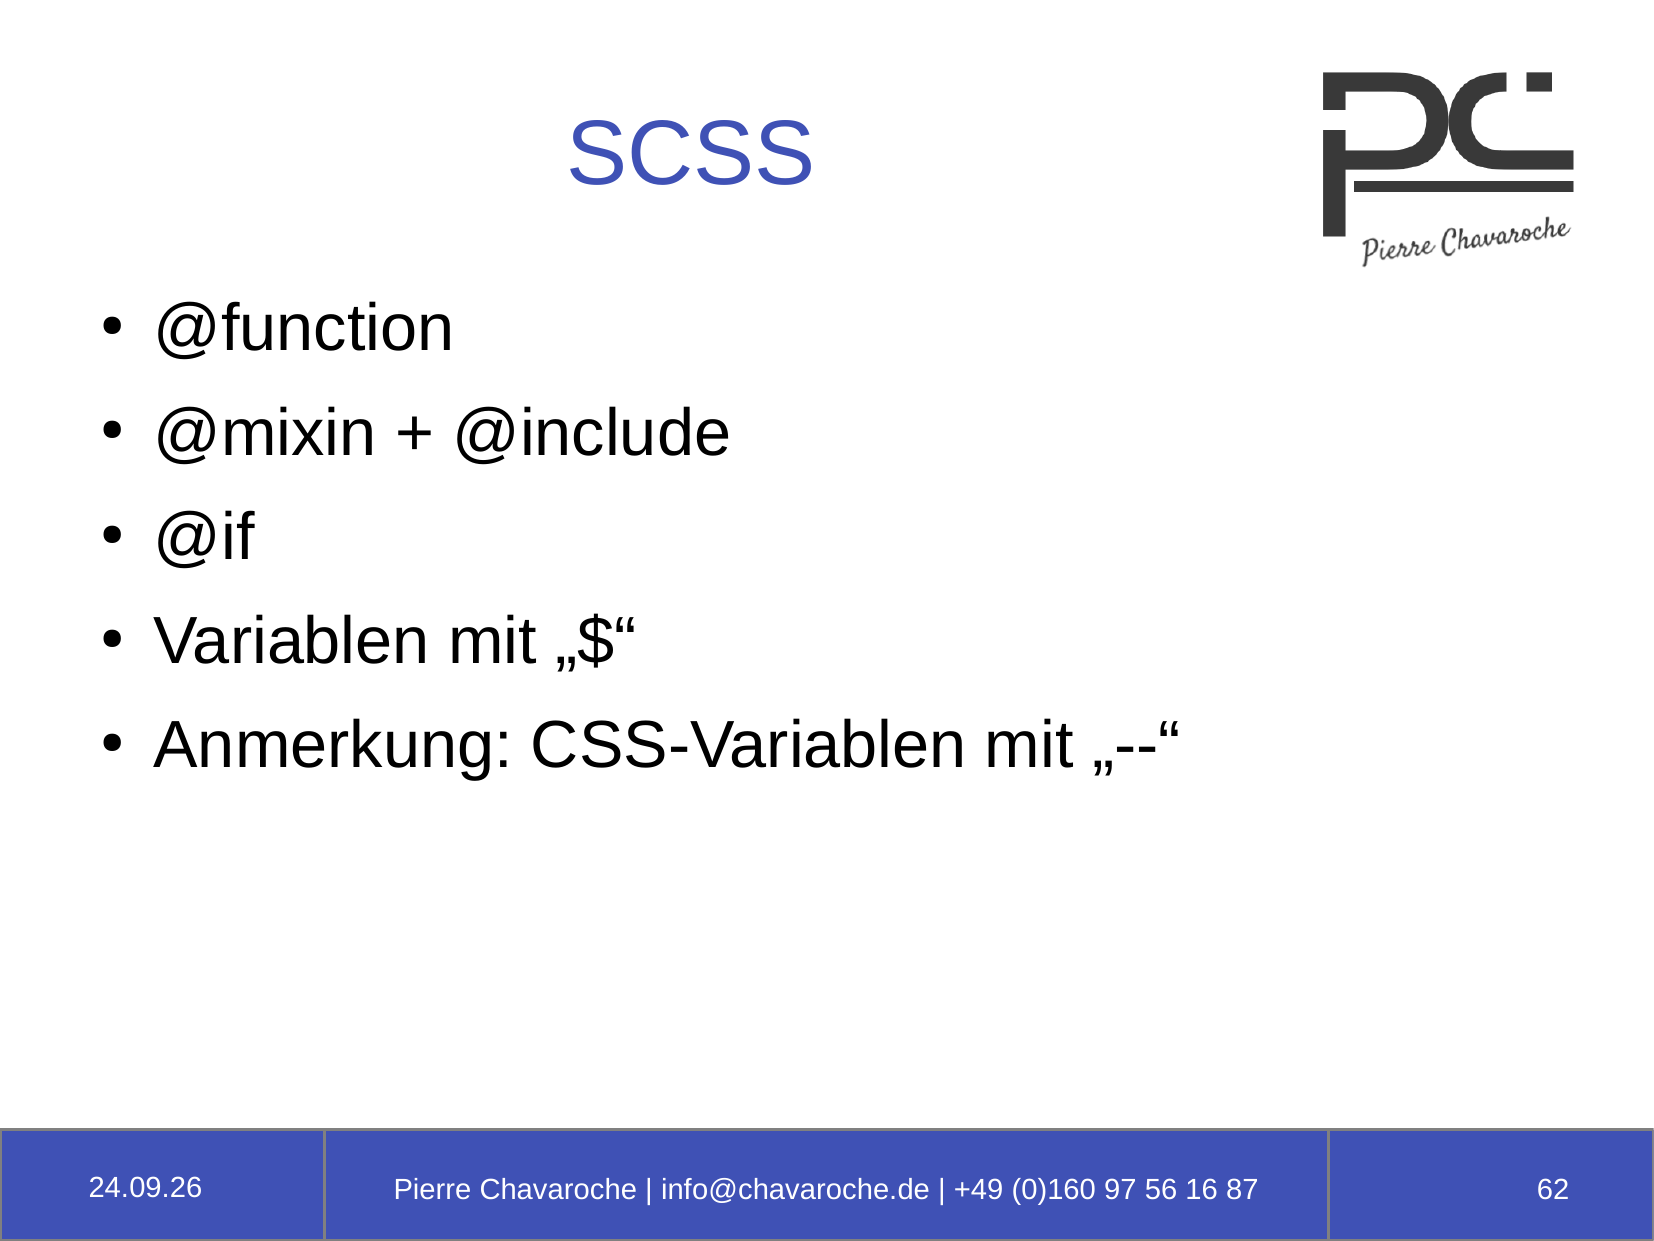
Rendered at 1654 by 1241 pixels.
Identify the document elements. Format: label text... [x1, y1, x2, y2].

picture [1307, 29, 1589, 311]
list @function @mixin + @include @if Variablen mit „$“ Anmerkung: CSS-Variablen mit „--“ [82, 290, 1571, 1109]
title SCSS [82, 49, 1300, 257]
